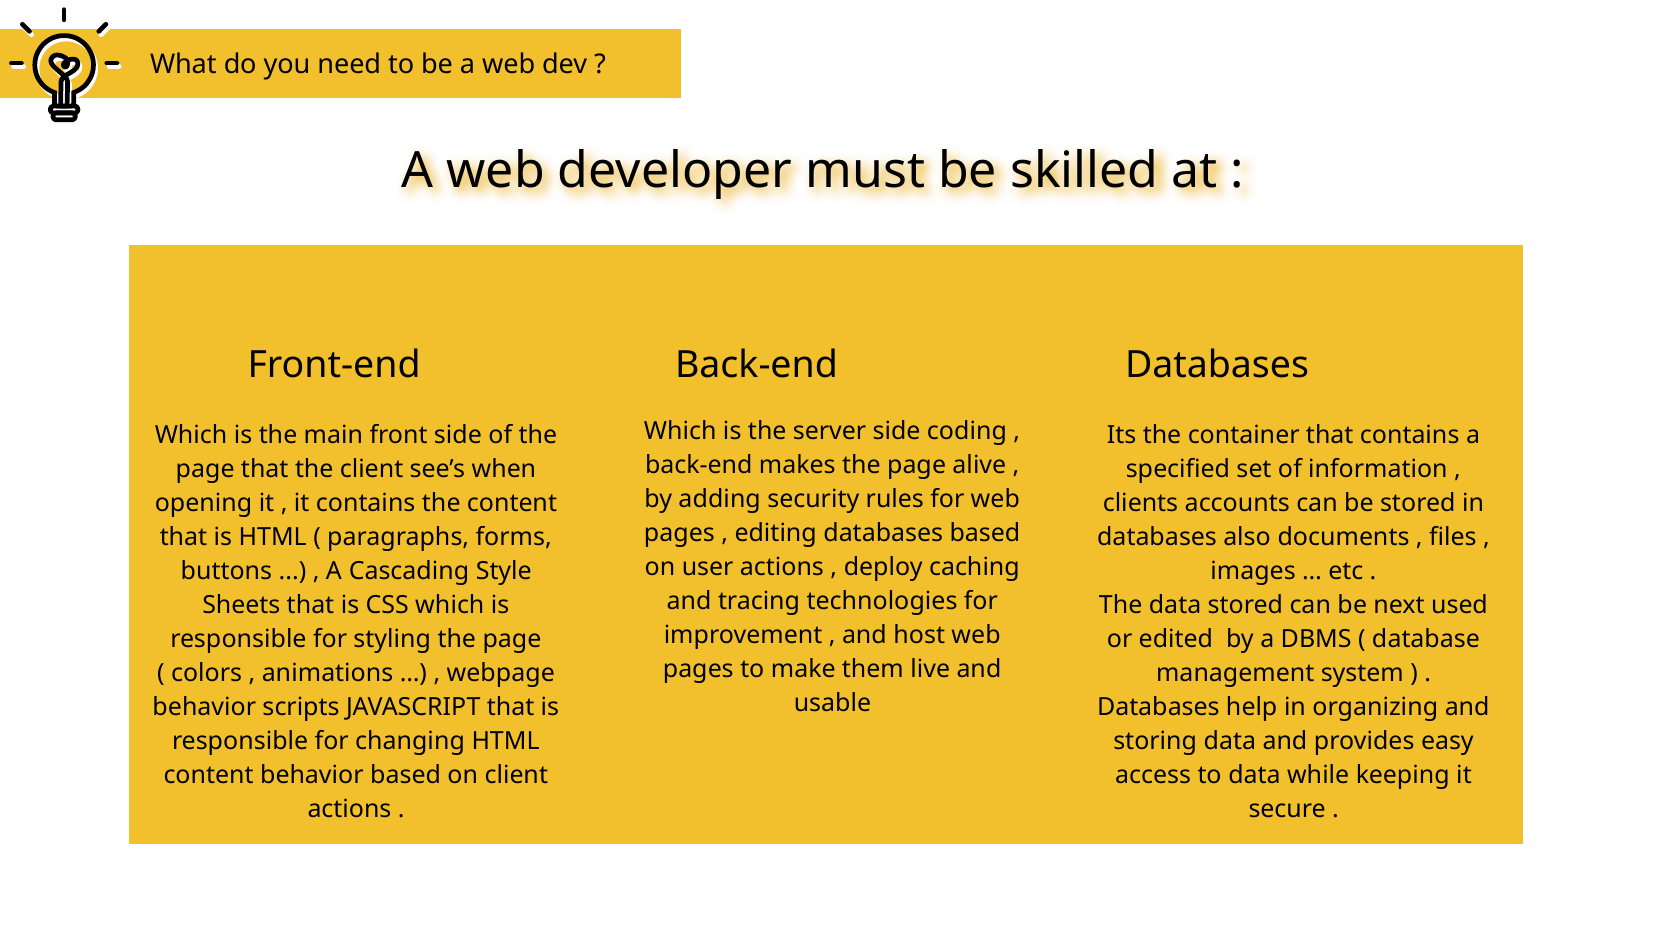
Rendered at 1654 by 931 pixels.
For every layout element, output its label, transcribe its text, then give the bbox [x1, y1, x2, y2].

text_box Which is the main front side of the page that the client see’s when opening it , it contains the content that is HTML ( paragraphs, forms, buttons ...) , A Cascading Style Sheets that is CSS which is responsible for styling the page ( colors , animations …) , webpage behavior scripts JAVASCRIPT that is responsible for changing HTML content behavior based on client actions . [150, 416, 563, 826]
title Front-end [247, 337, 563, 389]
title Back-end [675, 337, 991, 389]
text_box Its the container that contains a specified set of information , clients accounts can be stored in databases also documents , files , images … etc . The data stored can be next used or edited by a DBMS ( database management system ) . Databases help in organizing and storing data and provides easy access to data while keeping it secure . [1087, 399, 1501, 843]
title What do you need to be a web dev ? [150, 13, 694, 113]
text_box Which is the server side coding , back-end makes the page alive , by adding security rules for web pages , editing databases based on user actions , deploy caching and tracing technologies for improvement , and host web pages to make them live and usable [637, 412, 1028, 719]
title A web developer must be skilled at : [265, 88, 1381, 248]
title Databases [1125, 337, 1441, 389]
